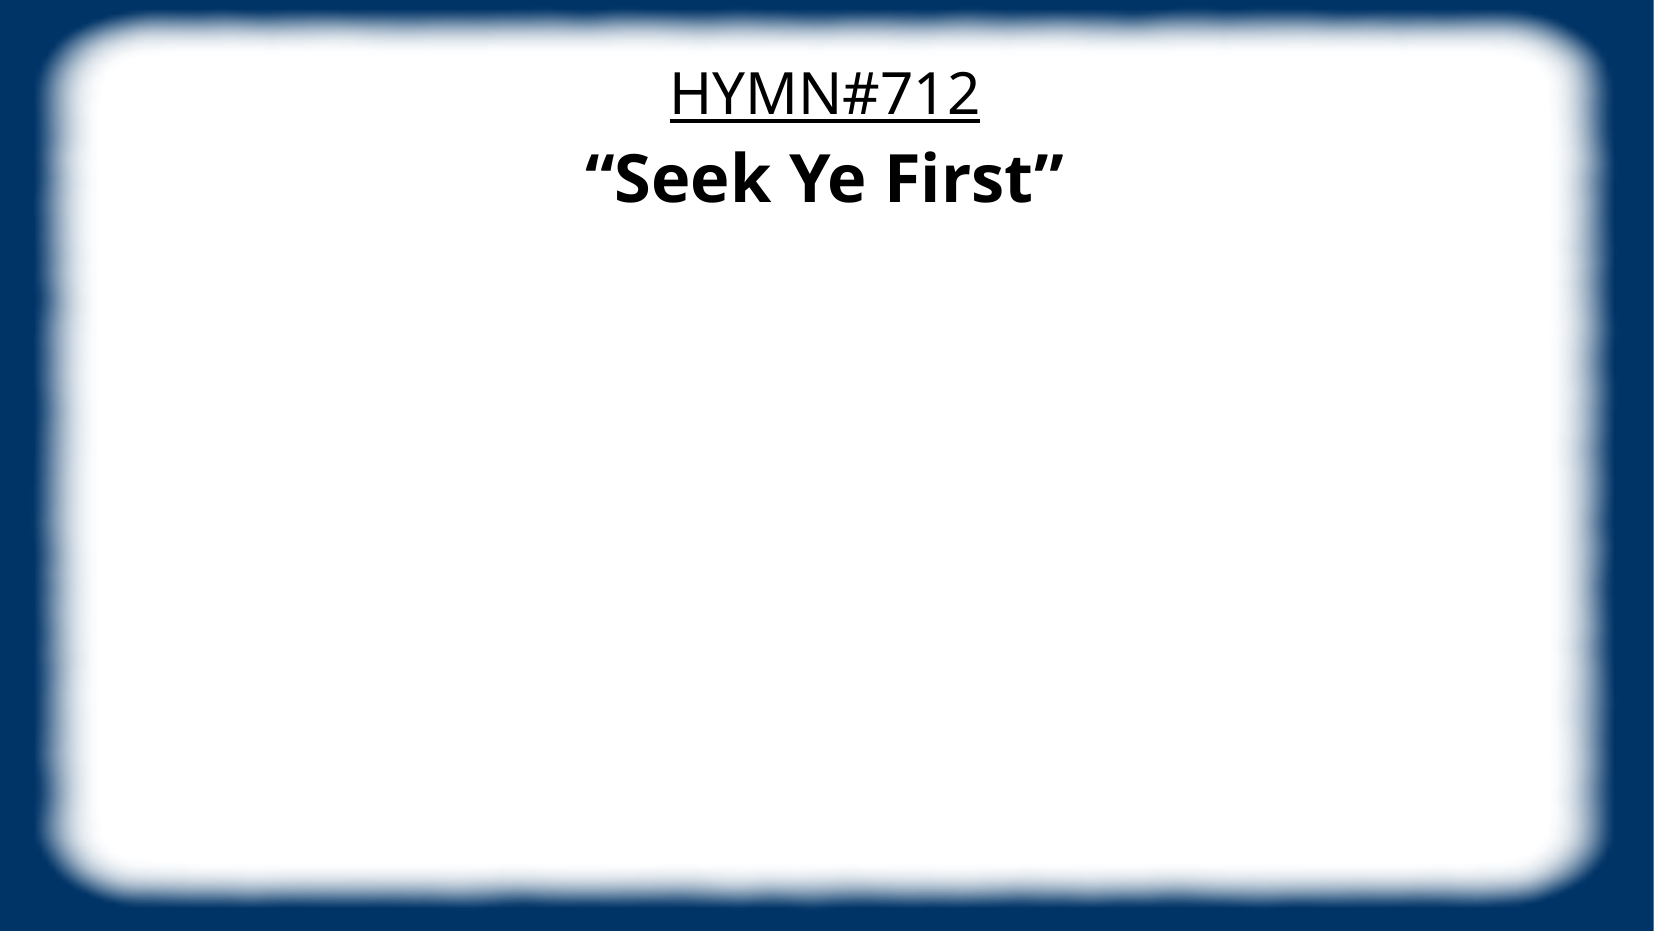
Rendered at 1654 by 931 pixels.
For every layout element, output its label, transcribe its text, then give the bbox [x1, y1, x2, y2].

text_box HYMN#712 “Seek Ye First” [105, 45, 1546, 226]
picture [0, 0, 1654, 931]
